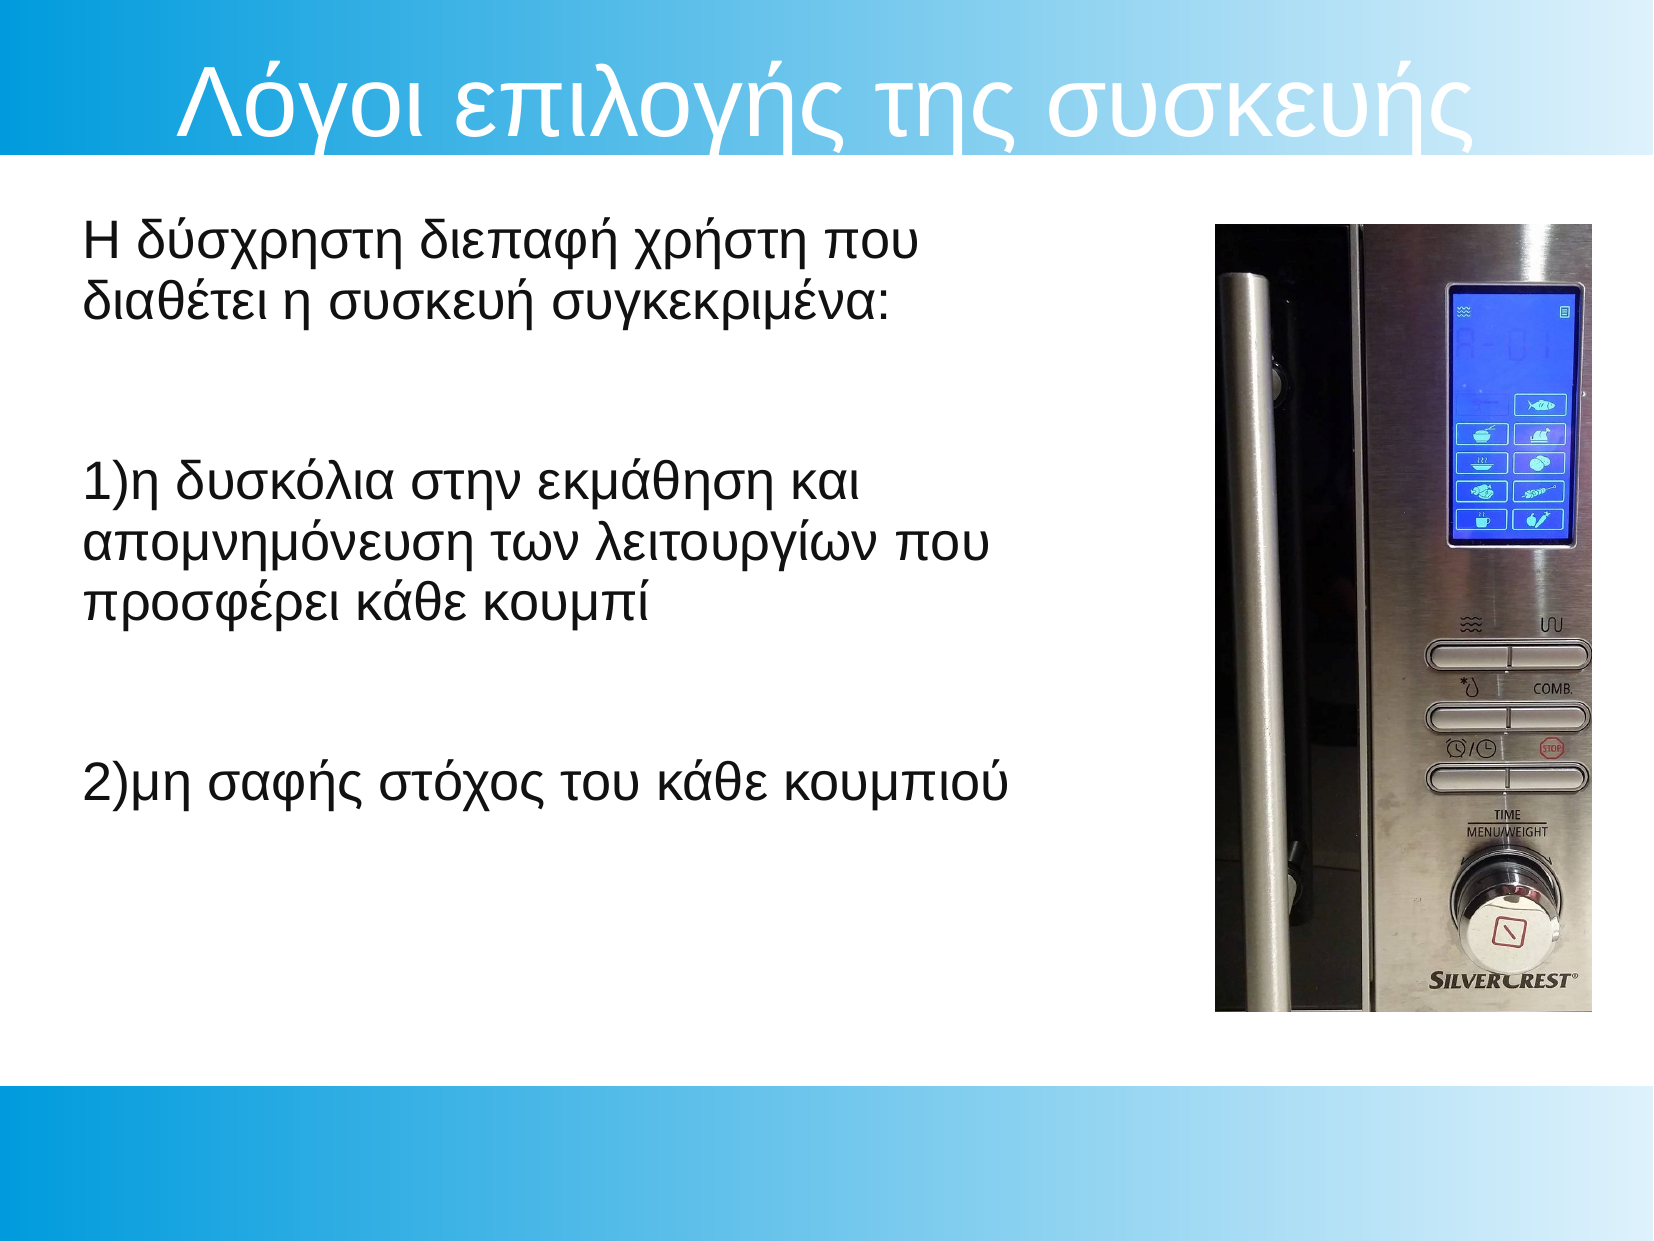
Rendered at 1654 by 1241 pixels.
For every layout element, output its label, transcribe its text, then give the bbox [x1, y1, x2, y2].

title Λόγοι επιλογής της συσκευής [82, 45, 1571, 158]
picture [1215, 224, 1592, 1012]
list Η δύσχρηστη διεπαφή χρήστη που διαθέτει η συσκευή συγκεκριμένα: 1)η δυσκόλια στην εκμάθηση και απομνημόνευση των λειτουργίων που προσφέρει κάθε κουμπί 2)μη σαφής στόχος του κάθε κουμπιού [82, 210, 1096, 1201]
